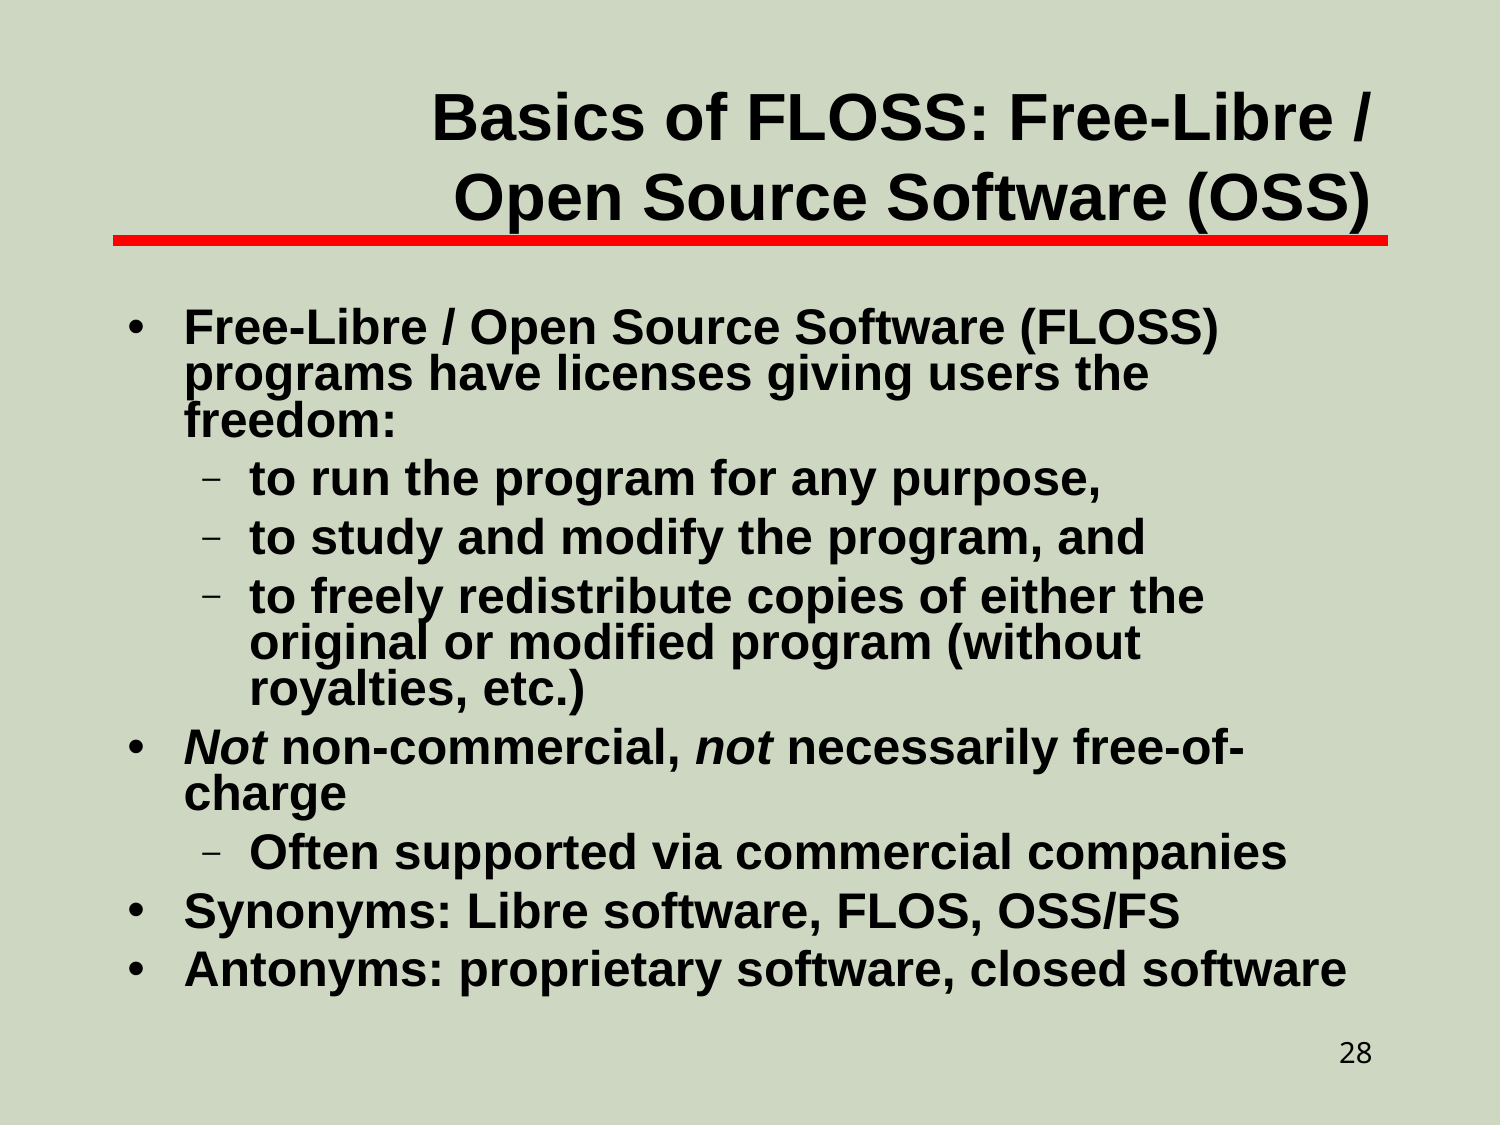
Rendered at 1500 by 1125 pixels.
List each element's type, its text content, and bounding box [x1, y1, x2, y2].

title Basics of FLOSS: Free-Libre / Open Source Software (OSS) [216, 69, 1388, 240]
list Free-Libre / Open Source Software (FLOSS) programs have licenses giving users the freedom: to run the program for any purpose, to study and modify the program, and to freely redistribute copies of either the original or modified program (without royalties, etc.) Not non-commercial, not necessarily free-of-charge Often supported via commercial companies Synonyms: Libre software, FLOS, OSS/FS Antonyms: proprietary software, closed software [112, 299, 1388, 1074]
